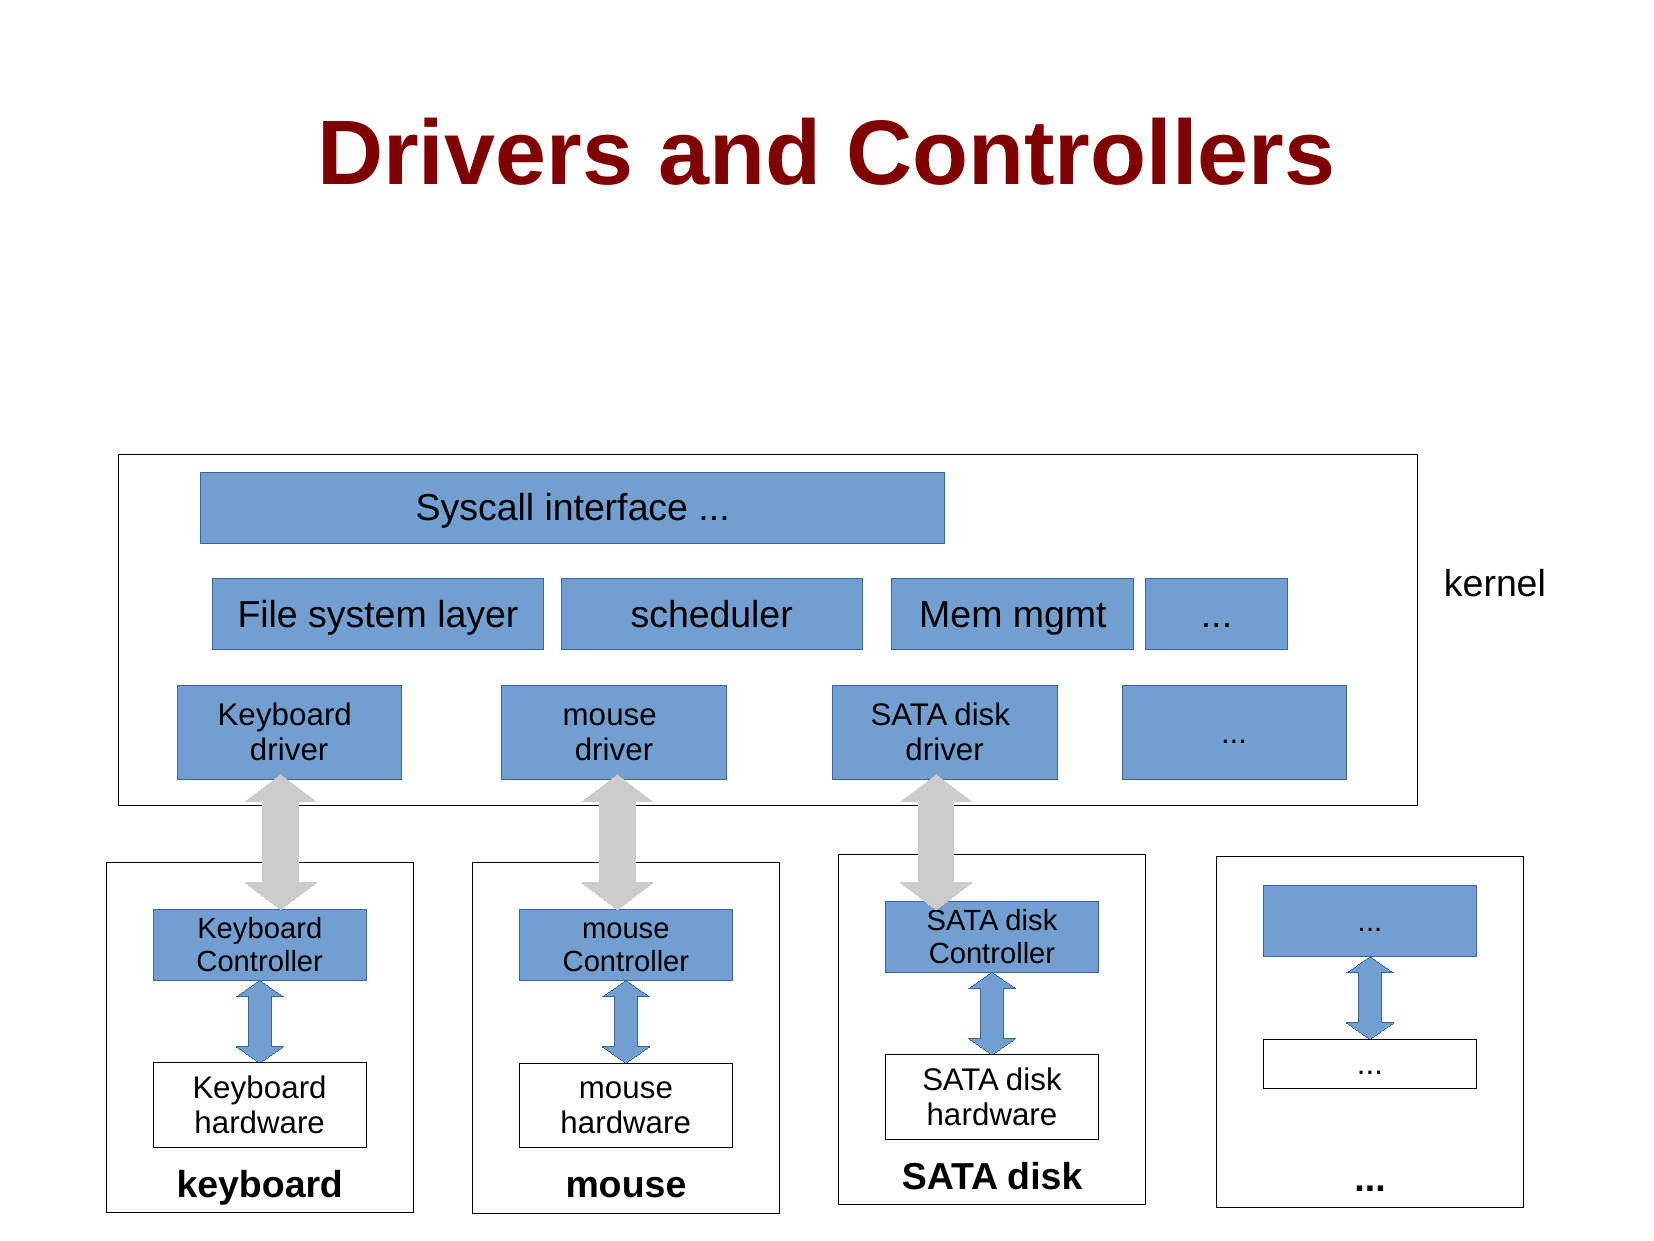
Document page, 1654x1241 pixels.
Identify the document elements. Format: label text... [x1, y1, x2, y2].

text_box SATA disk [838, 854, 1146, 1205]
text_box ... [1216, 856, 1524, 1208]
title Drivers and Controllers [82, 49, 1571, 257]
text_box File system layer [212, 578, 544, 650]
text_box Mem mgmt [891, 578, 1134, 650]
text_box ... [1145, 578, 1288, 650]
text_box [118, 454, 1418, 910]
text_box mouse [472, 862, 780, 1214]
text_box scheduler [561, 578, 863, 650]
text_box kernel [1429, 555, 1630, 612]
text_box keyboard [106, 862, 414, 1213]
text_box Syscall interface ... [200, 472, 945, 544]
